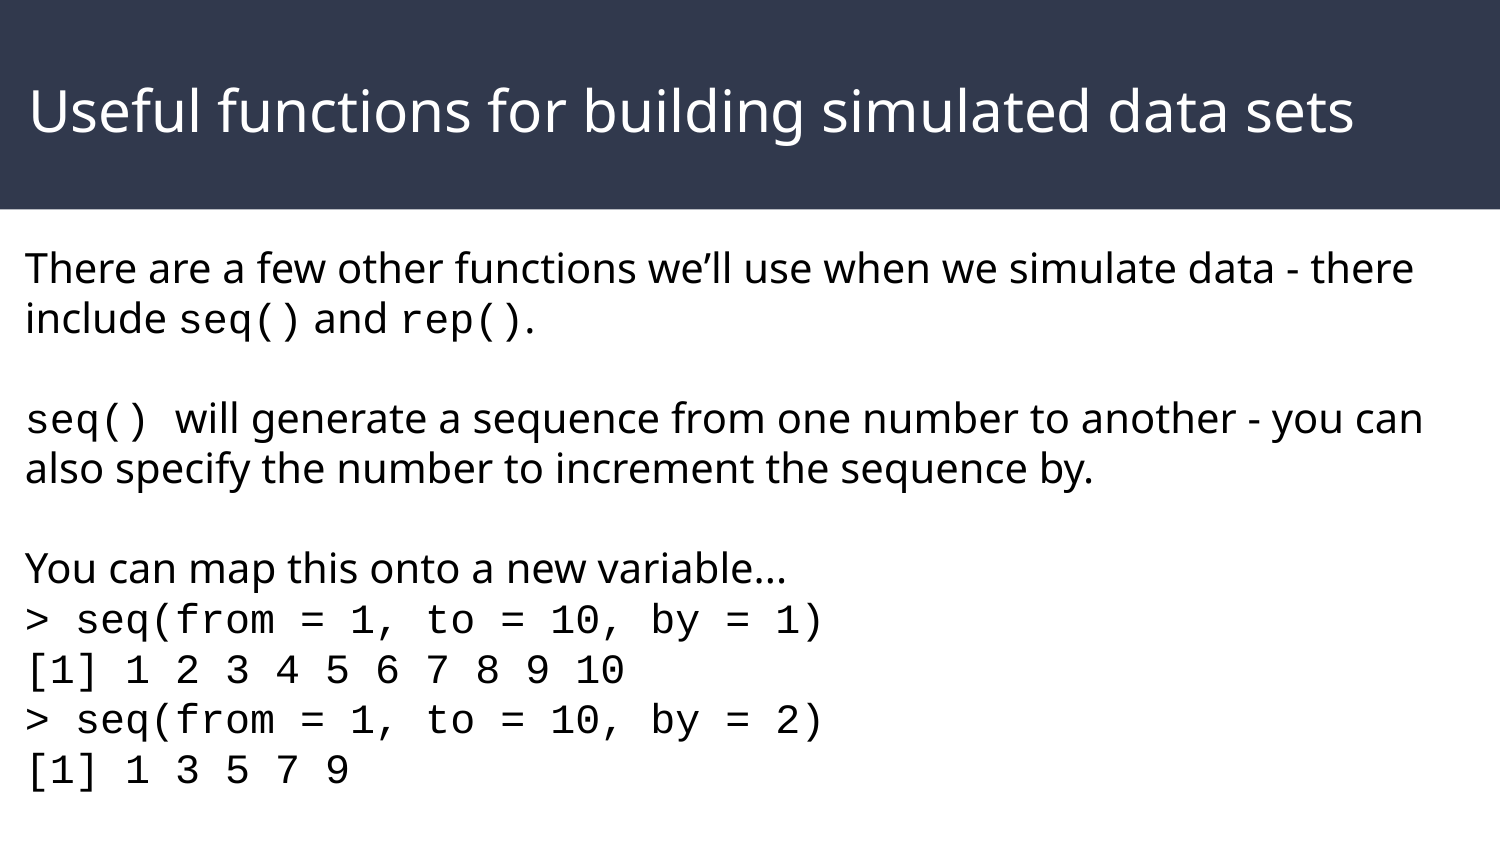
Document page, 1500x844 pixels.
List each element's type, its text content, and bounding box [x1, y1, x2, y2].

title Useful functions for building simulated data sets [13, 59, 1476, 186]
text_box There are a few other functions we’ll use when we simulate data - there include seq() and rep(). seq() will generate a sequence from one number to another - you can also specify the number to increment the sequence by. You can map this onto a new variable... > seq(from = 1, to = 10, by = 1) [1] 1 2 3 4 5 6 7 8 9 10 > seq(from = 1, to = 10, by = 2) [1] 1 3 5 7 9 [9, 227, 1480, 829]
